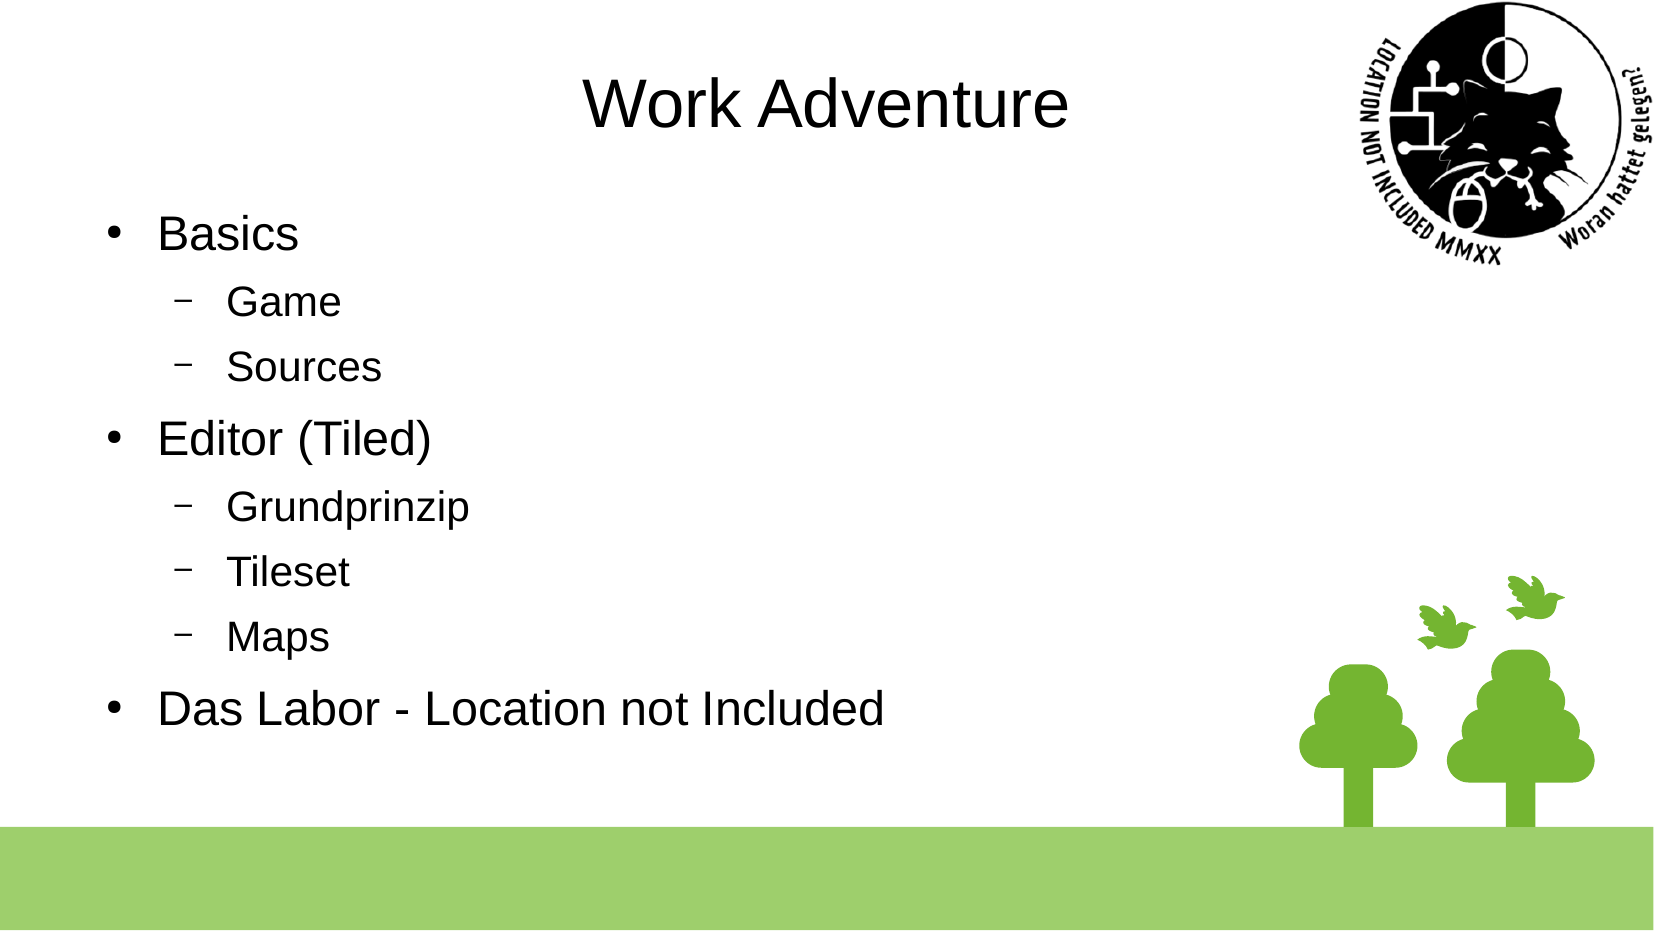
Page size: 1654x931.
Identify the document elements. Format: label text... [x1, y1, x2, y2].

picture [1358, 0, 1654, 266]
list Basics Game Sources Editor (Tiled) Grundprinzip Tileset Maps Das Labor - Location not Included [88, 206, 1565, 739]
title Work Adventure [88, 29, 1358, 178]
